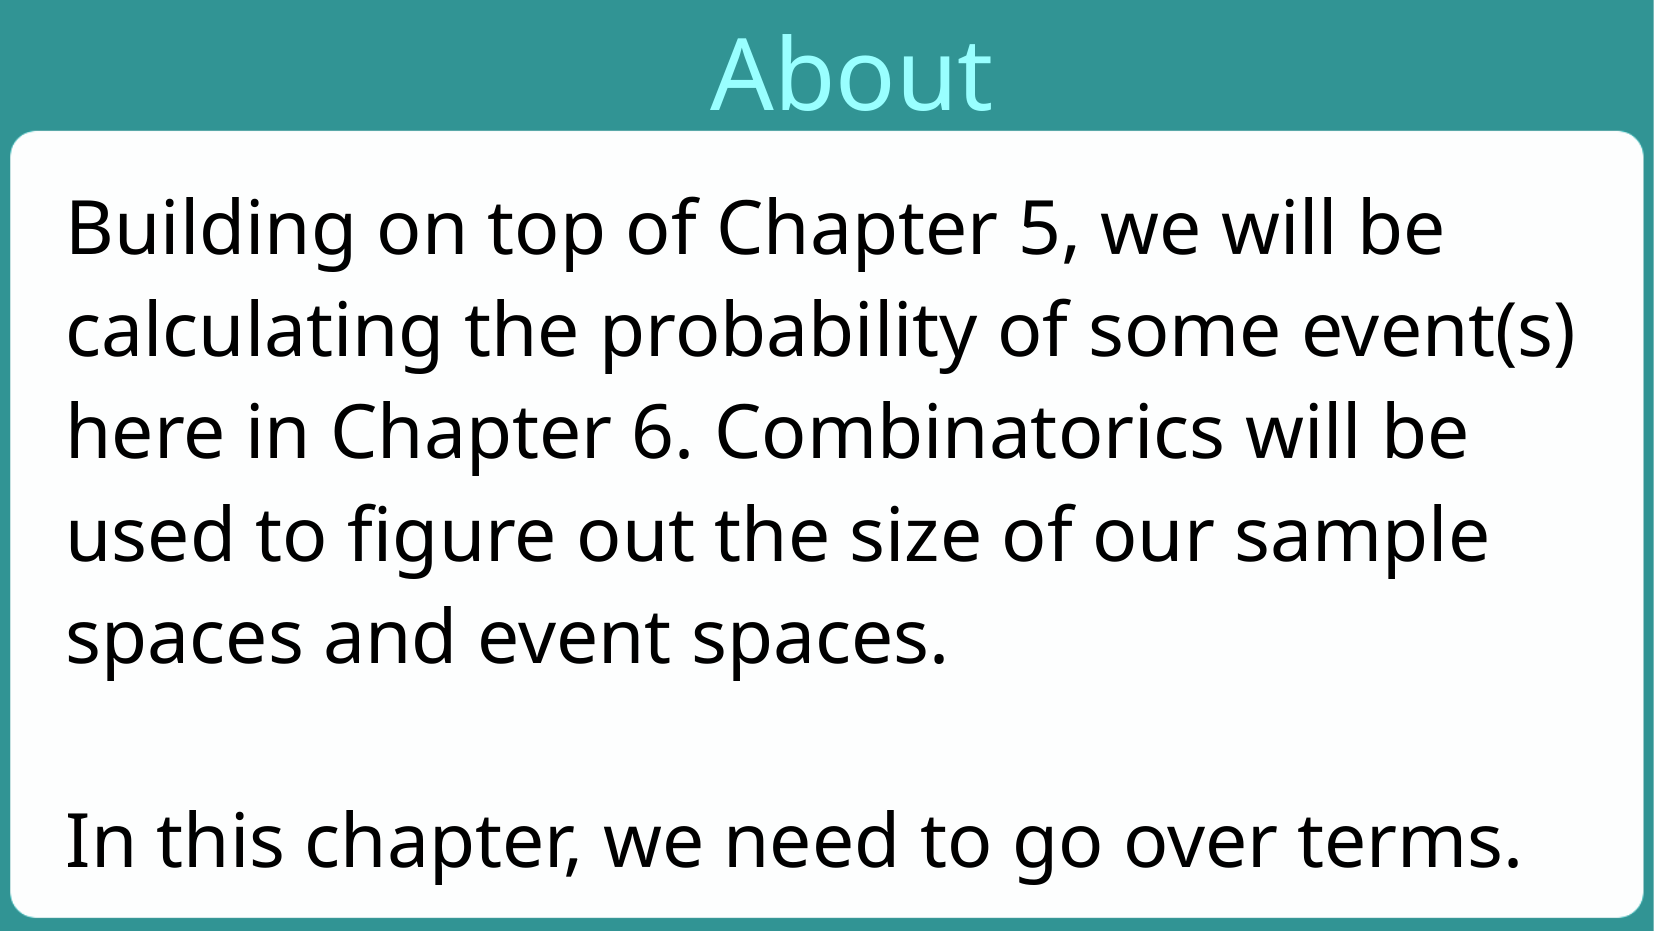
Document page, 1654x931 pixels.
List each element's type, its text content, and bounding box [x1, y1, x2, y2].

picture [0, 0, 1654, 931]
title About [193, 13, 1511, 130]
text_box Building on top of Chapter 5, we will be calculating the probability of some event(s) here in Chapter 6. Combinatorics will be used to figure out the size of our sample spaces and event spaces. In this chapter, we need to go over terms. [65, 175, 1614, 889]
